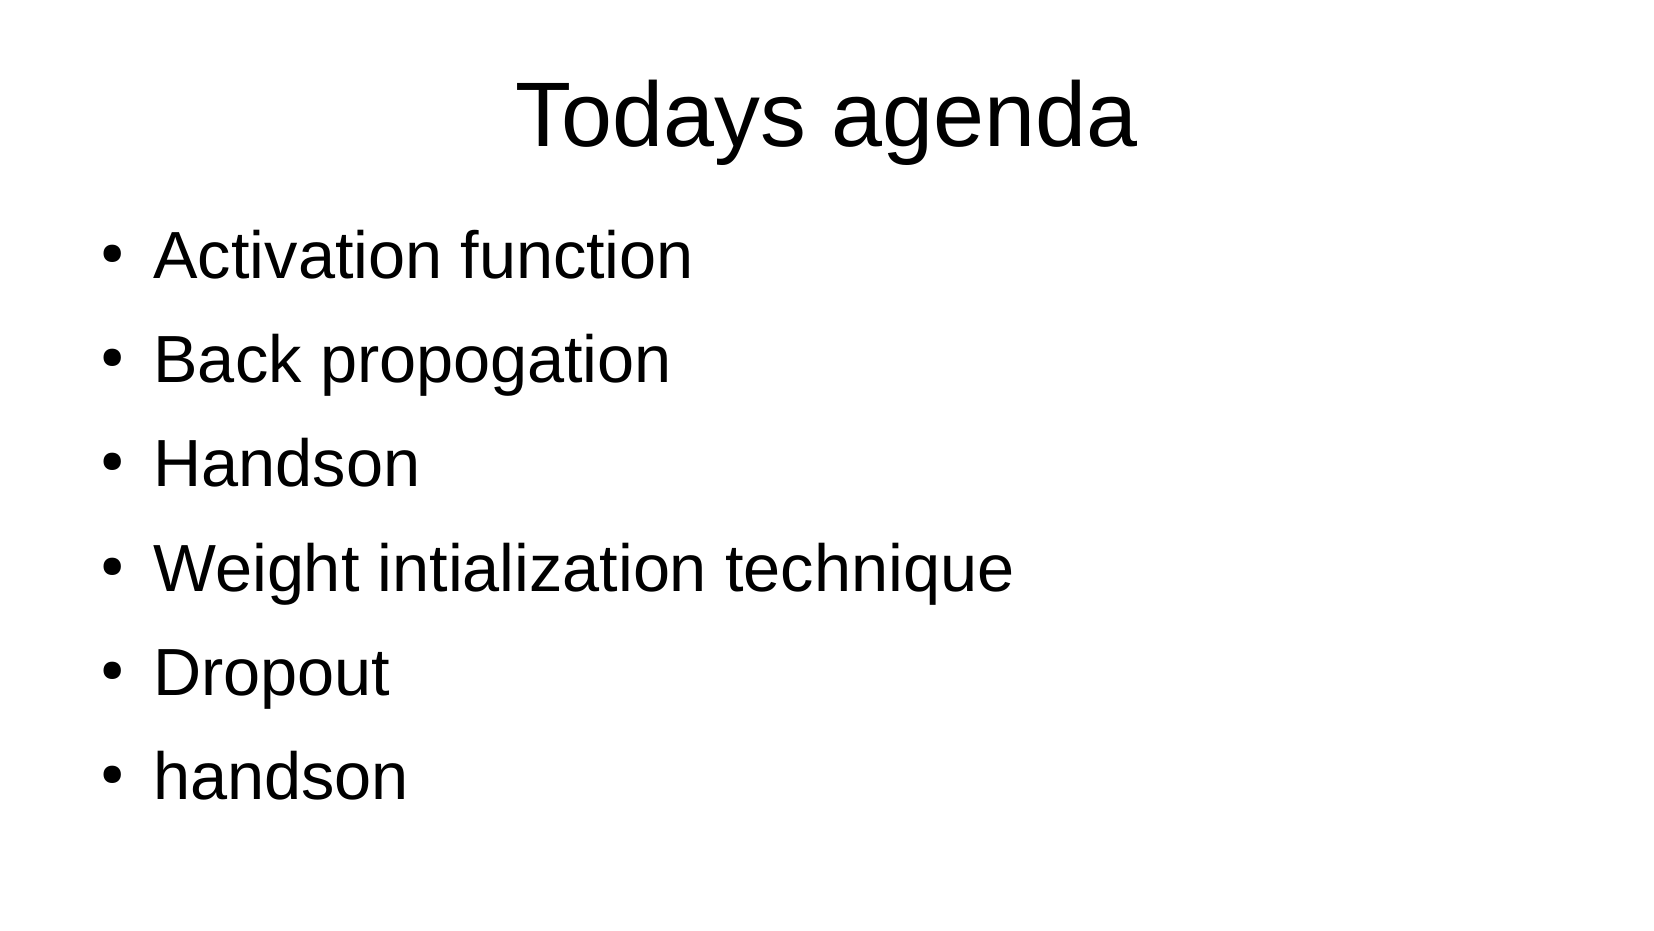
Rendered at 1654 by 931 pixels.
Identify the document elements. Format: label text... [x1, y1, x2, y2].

list Activation function Back propogation Handson Weight intialization technique Dropout handson [82, 217, 1571, 851]
title Todays agenda [82, 37, 1571, 193]
